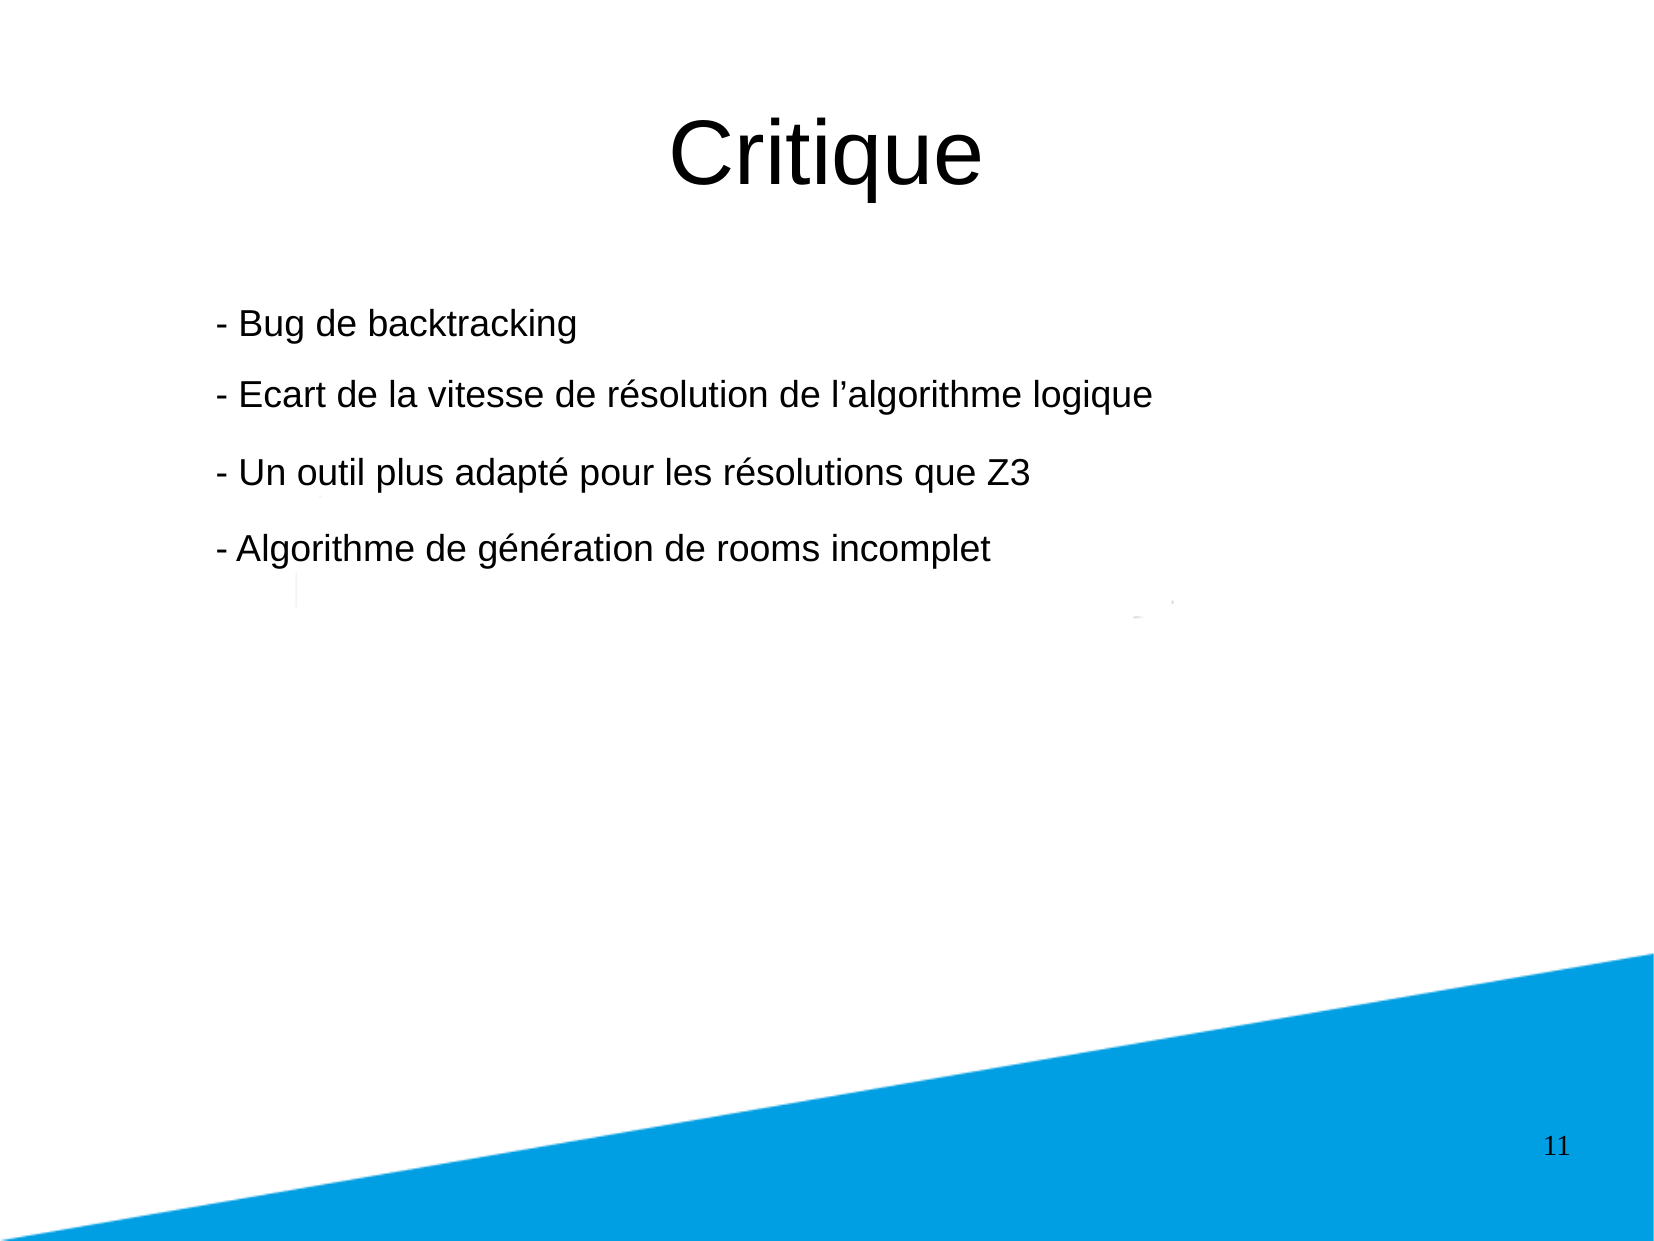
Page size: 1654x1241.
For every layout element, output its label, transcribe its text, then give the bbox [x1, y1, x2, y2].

text_box - Algorithme de génération de rooms incomplet [200, 519, 1099, 619]
title Critique [82, 49, 1571, 257]
text_box - Un outil plus adapté pour les résolutions que Z3 [200, 444, 1099, 519]
text_box - Ecart de la vitesse de résolution de l’algorithme logique [200, 366, 1241, 465]
picture [0, 0, 1654, 1241]
text_box - Bug de backtracking [200, 295, 626, 366]
